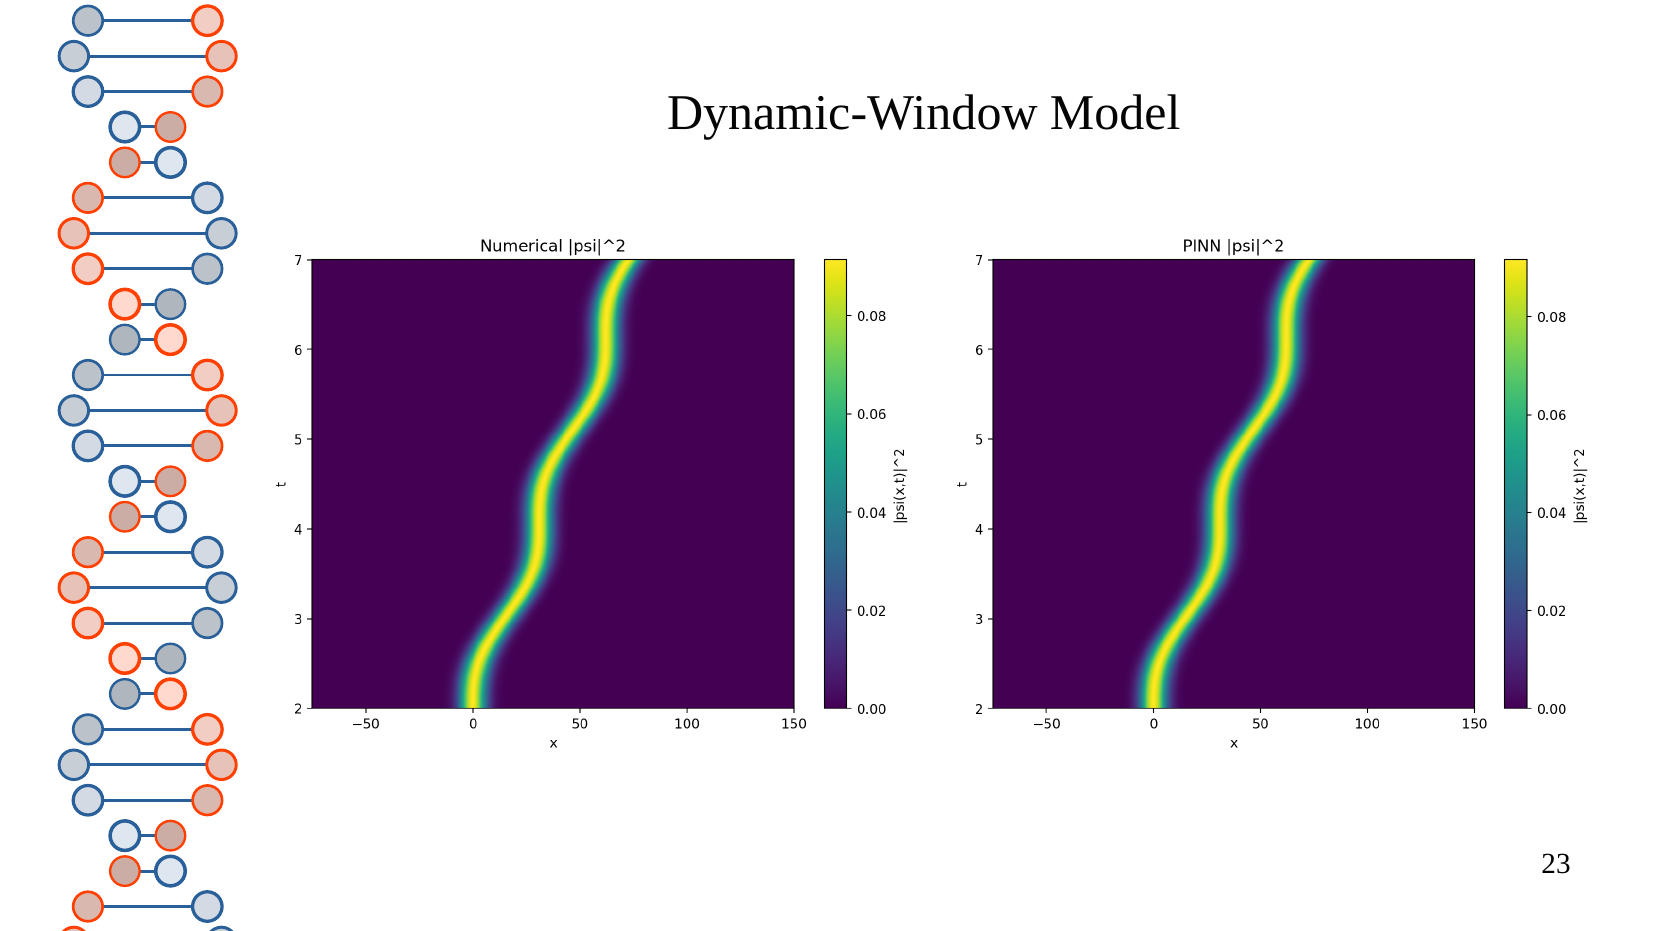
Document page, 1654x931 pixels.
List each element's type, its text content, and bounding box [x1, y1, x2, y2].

title Dynamic-Window Model [265, 35, 1595, 189]
picture [946, 229, 1595, 760]
picture [265, 229, 915, 760]
